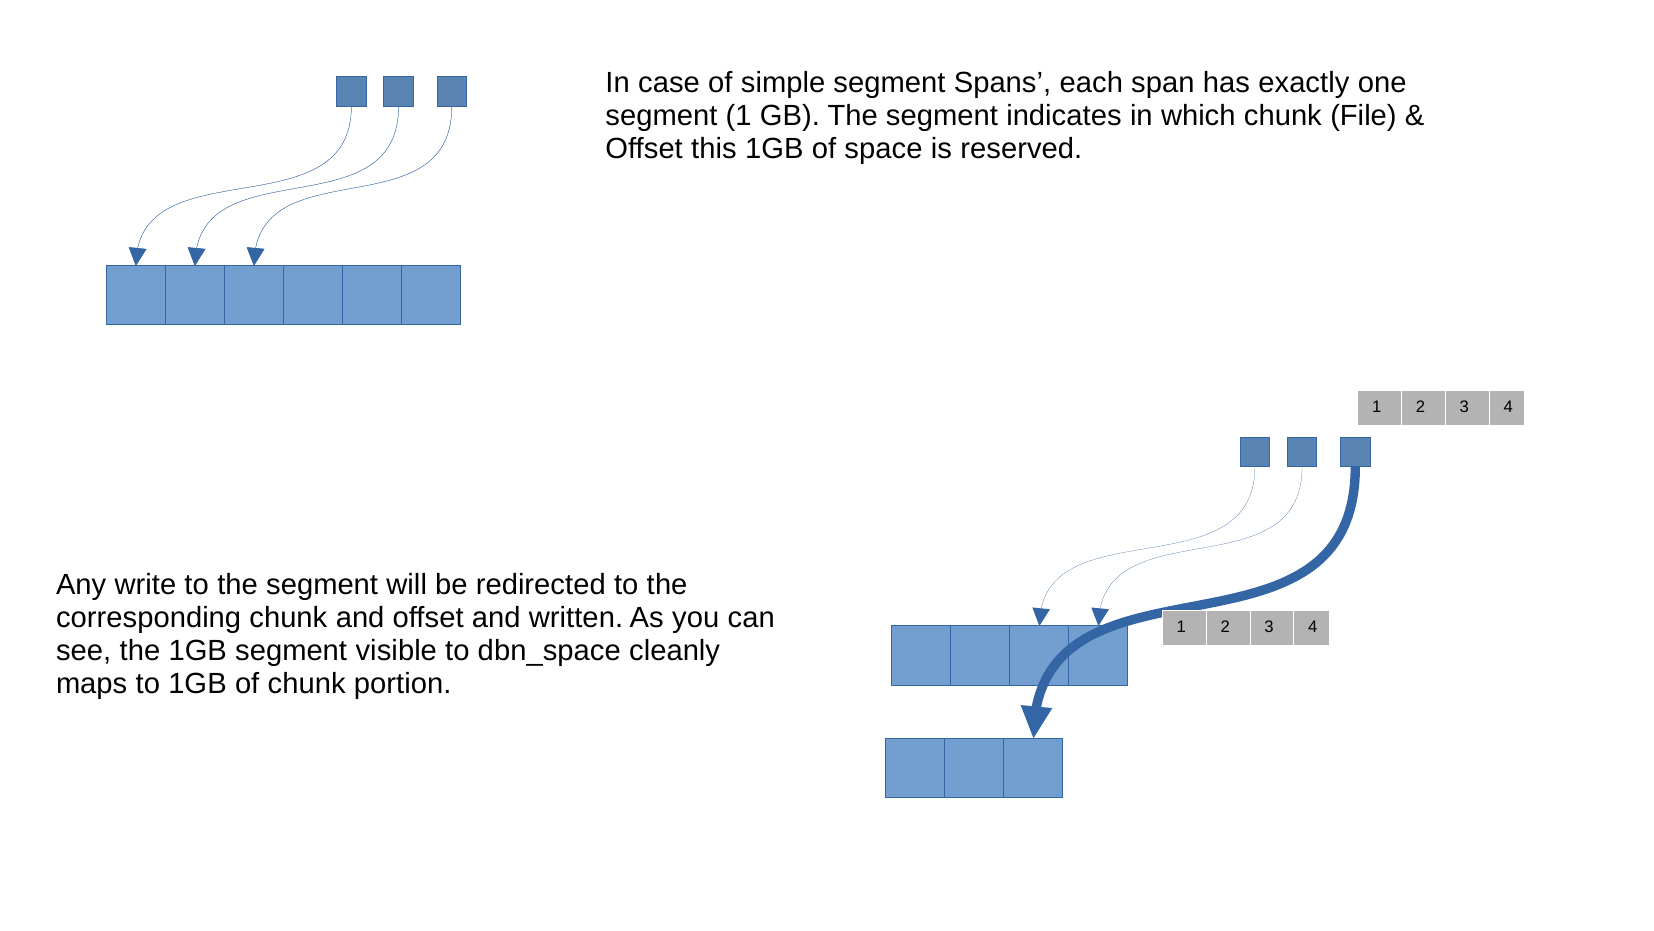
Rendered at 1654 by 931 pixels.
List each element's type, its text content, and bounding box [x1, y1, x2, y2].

table_header 3 [1251, 611, 1293, 645]
text_box [1240, 437, 1270, 467]
table_header 3 [1446, 391, 1489, 425]
text_box [891, 625, 1098, 686]
text_box In case of simple segment Spans’, each span has exactly one segment (1 GB). The segment indicates in which chunk (File) & Offset this 1GB of space is reserved. [590, 59, 1506, 173]
text_box [383, 76, 414, 107]
text_box [1287, 437, 1317, 467]
table_header 2 [1402, 391, 1445, 425]
text_box [336, 76, 367, 107]
table_header 4 [1294, 611, 1329, 645]
text_box [437, 76, 467, 107]
table_header 2 [1207, 611, 1250, 645]
text_box [1340, 437, 1371, 467]
text_box [885, 738, 1063, 798]
text_box Any write to the segment will be redirected to the corresponding chunk and offset and written. As you can see, the 1GB segment visible to dbn_space cleanly maps to 1GB of chunk portion. [41, 561, 798, 707]
table_header 1 [1358, 391, 1401, 425]
table_header 4 [1490, 391, 1524, 425]
table_header 1 [1163, 611, 1206, 645]
text_box [106, 265, 461, 325]
text_box [1049, 627, 1128, 686]
